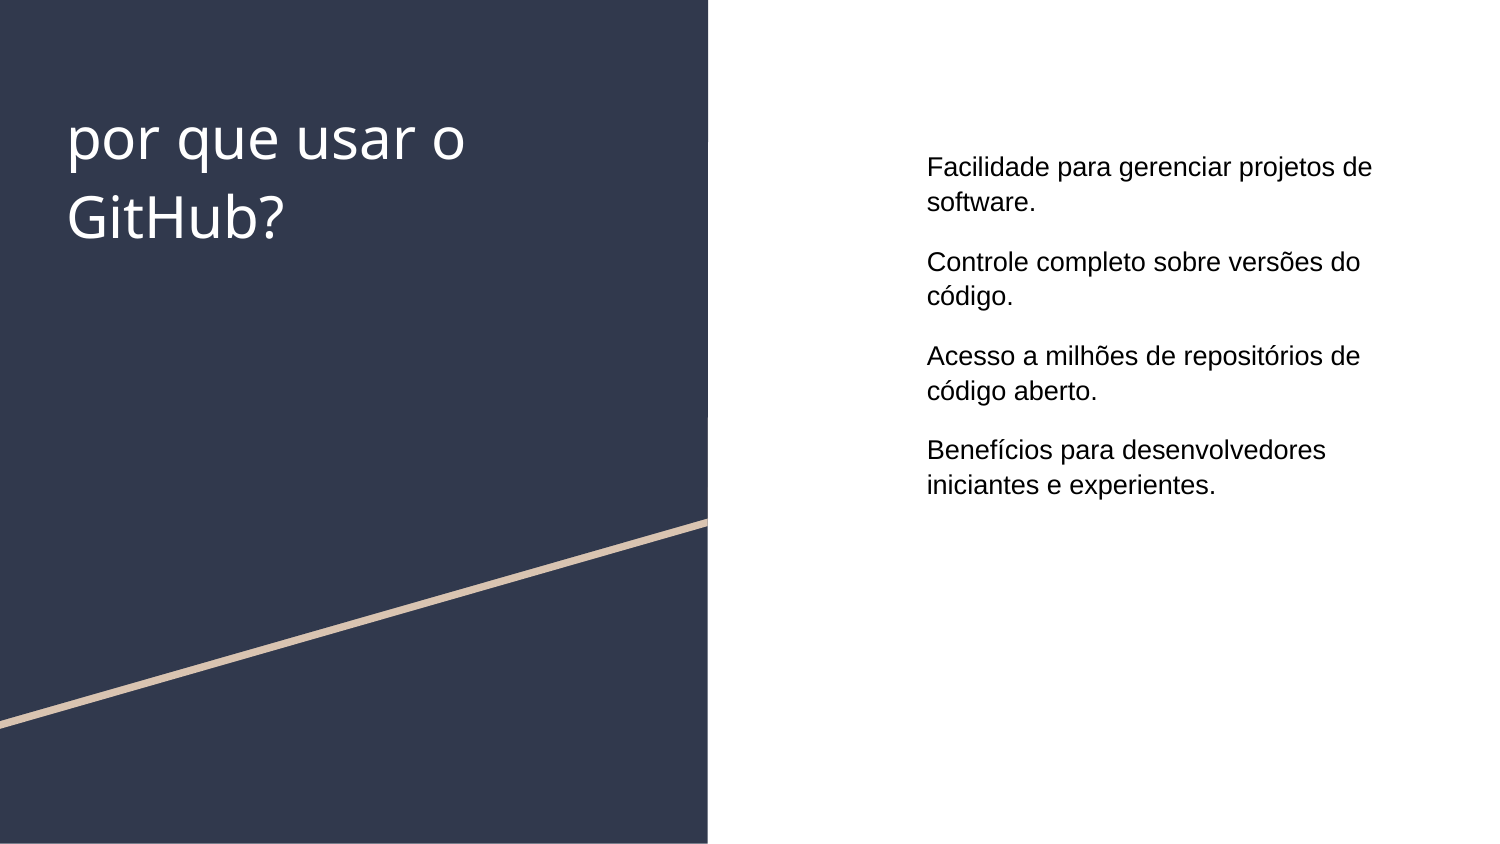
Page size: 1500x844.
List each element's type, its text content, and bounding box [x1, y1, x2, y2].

list Facilidade para gerenciar projetos de software. Controle completo sobre versões do código. Acesso a milhões de repositórios de código aberto. Benefícios para desenvolvedores iniciantes e experientes. [761, 82, 1446, 755]
title por que usar o GitHub? [51, 82, 660, 494]
